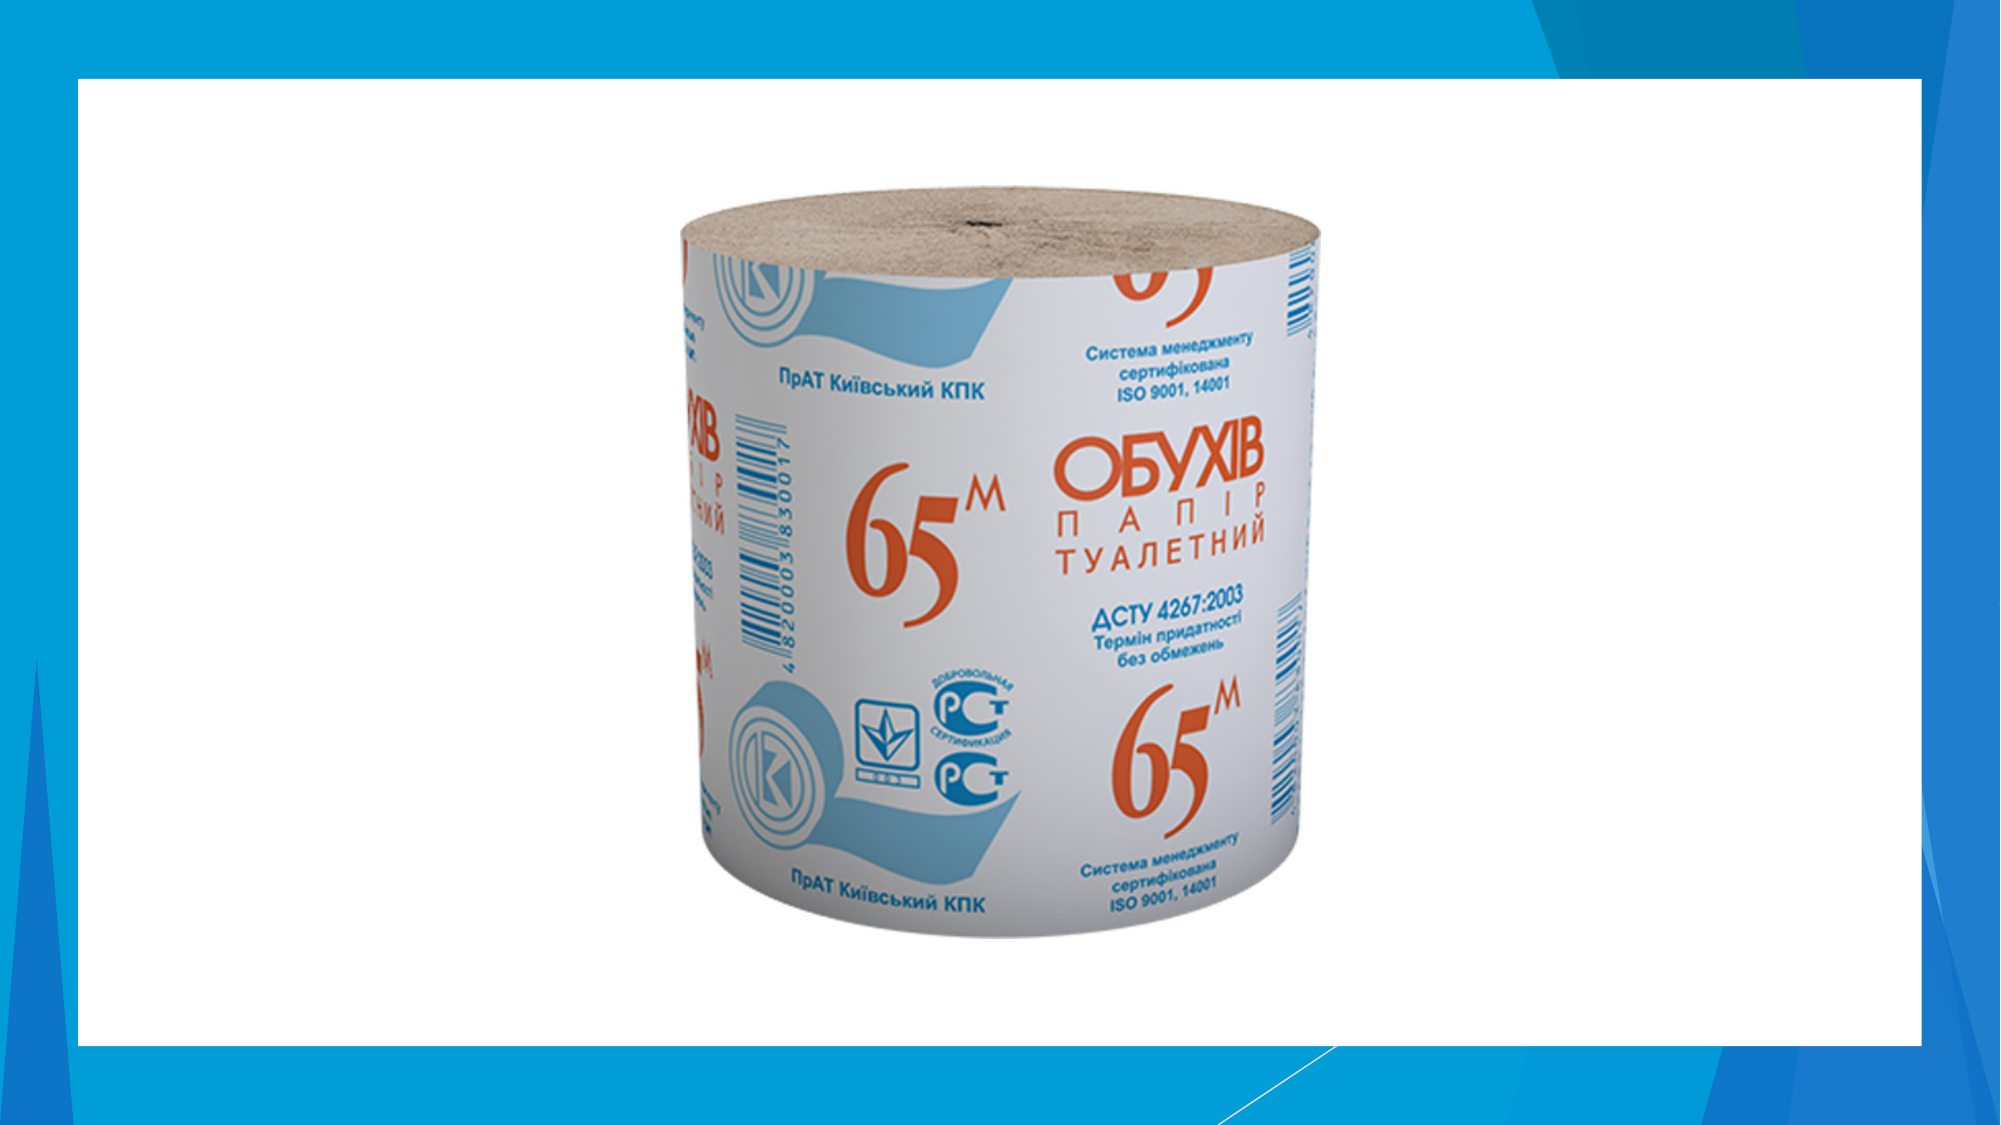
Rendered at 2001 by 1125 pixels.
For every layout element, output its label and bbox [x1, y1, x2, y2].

picture [680, 185, 1321, 939]
text_box [0, 0, 2000, 1125]
